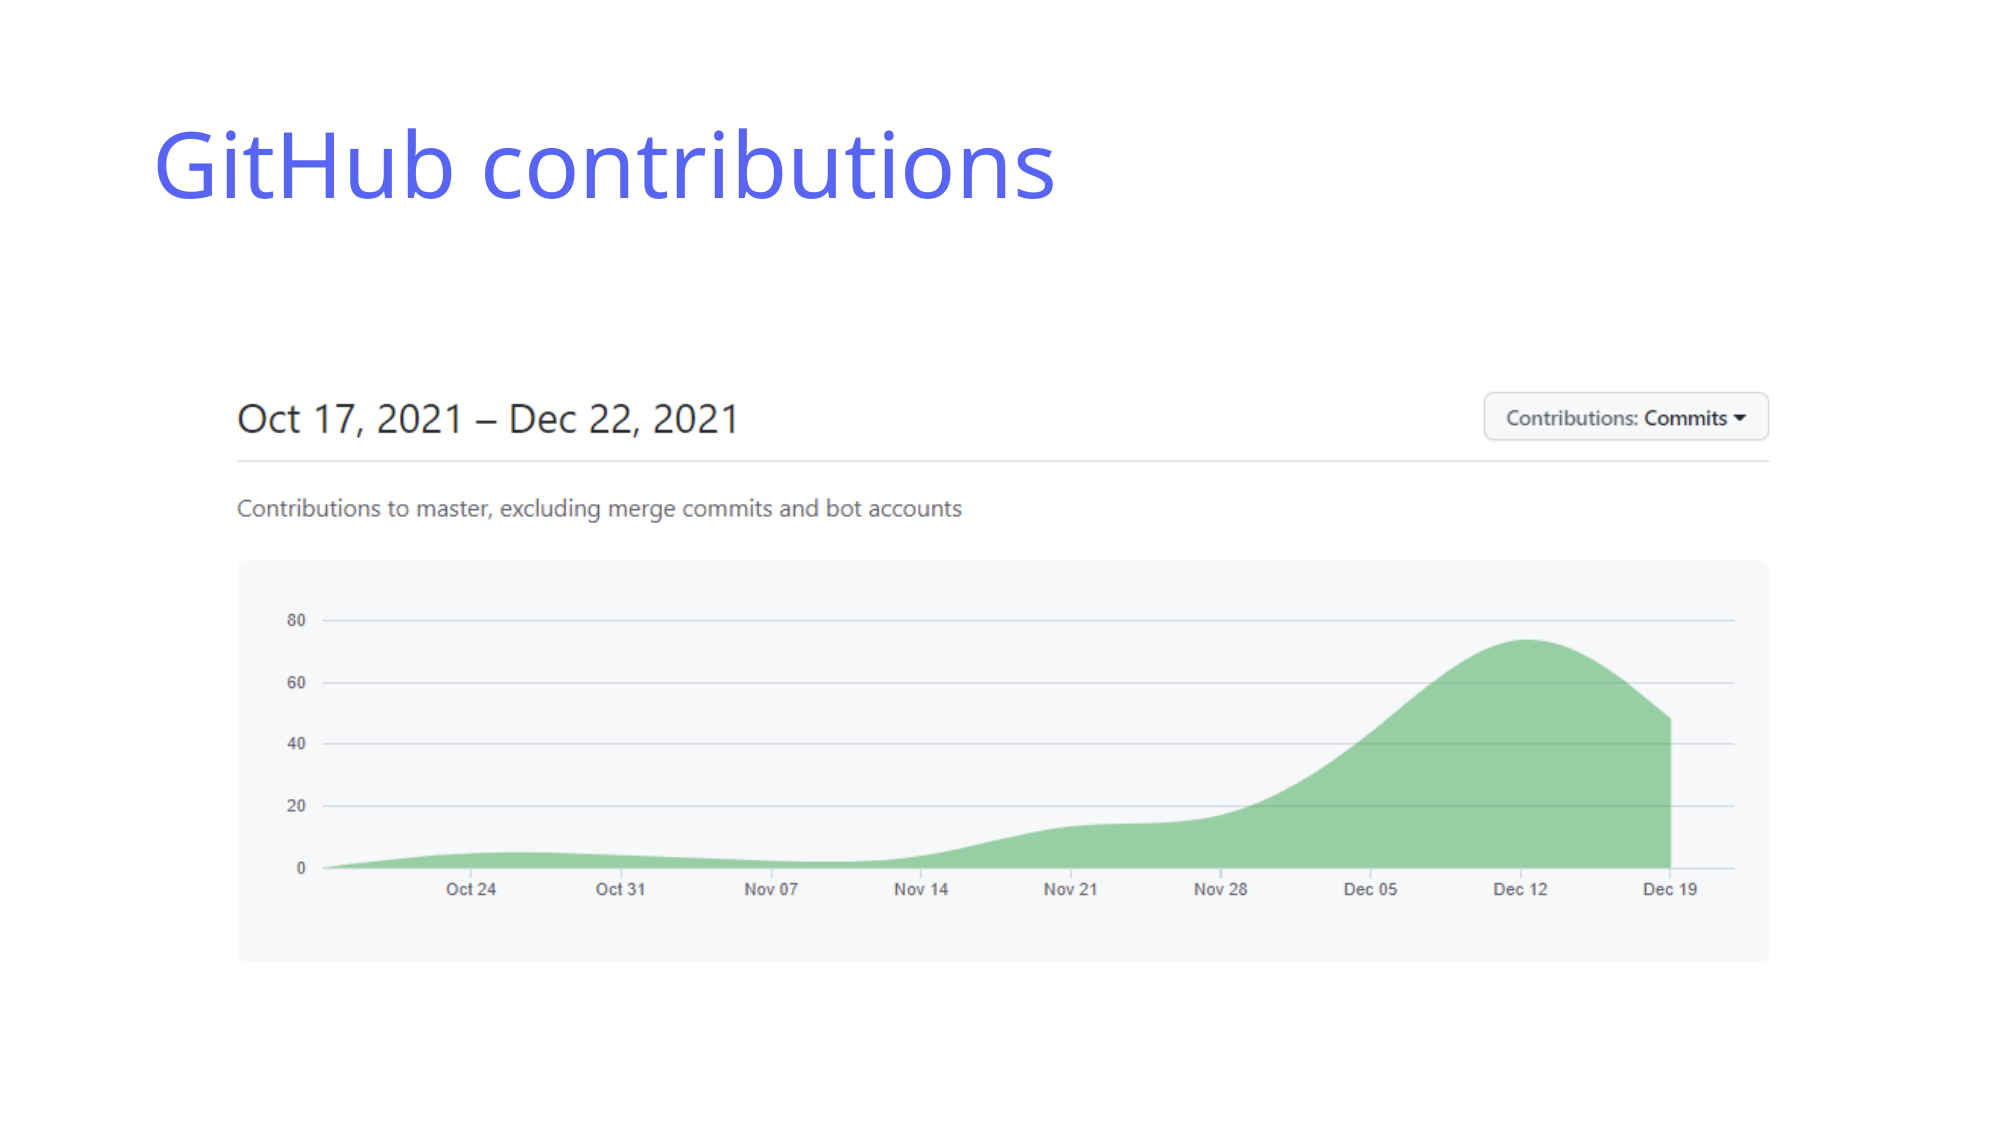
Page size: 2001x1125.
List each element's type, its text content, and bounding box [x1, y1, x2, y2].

picture [209, 348, 1791, 979]
title GitHub contributions [137, 59, 1863, 278]
